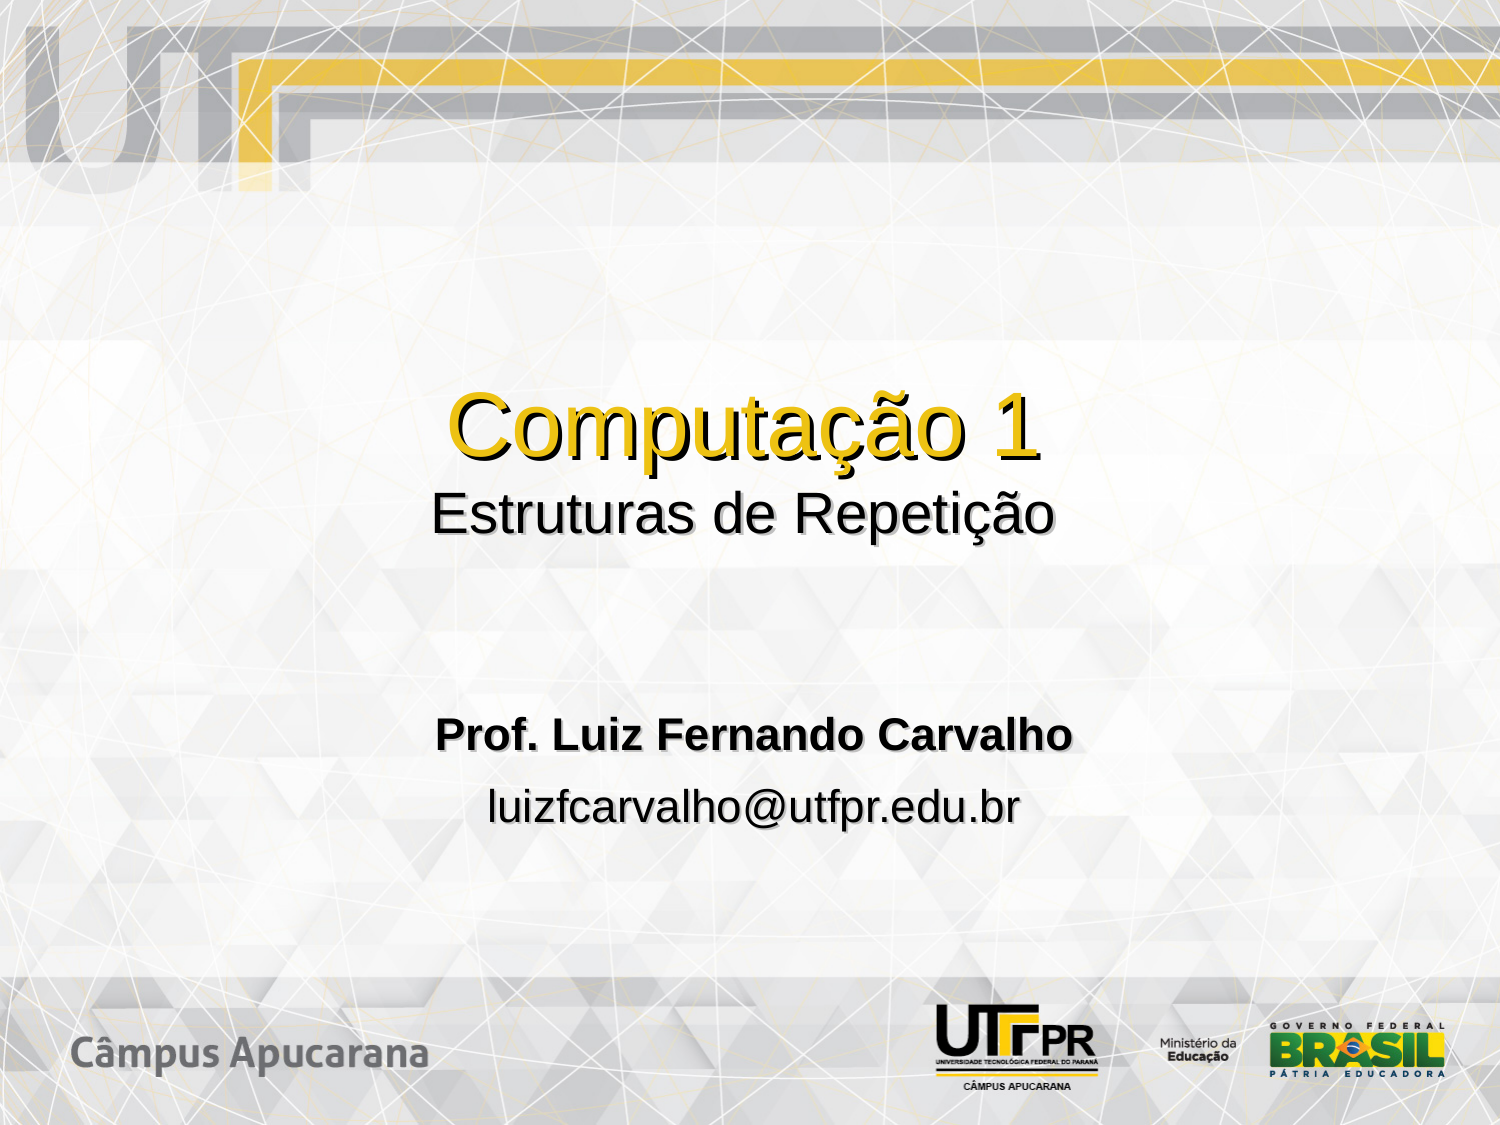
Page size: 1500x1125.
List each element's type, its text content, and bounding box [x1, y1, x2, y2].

subtitle Prof. Luiz Fernando Carvalho luizfcarvalho@utfpr.edu.br [79, 696, 1430, 1040]
picture [0, 0, 1500, 1125]
title Computação 1 Estruturas de Repetição [11, 342, 1476, 567]
